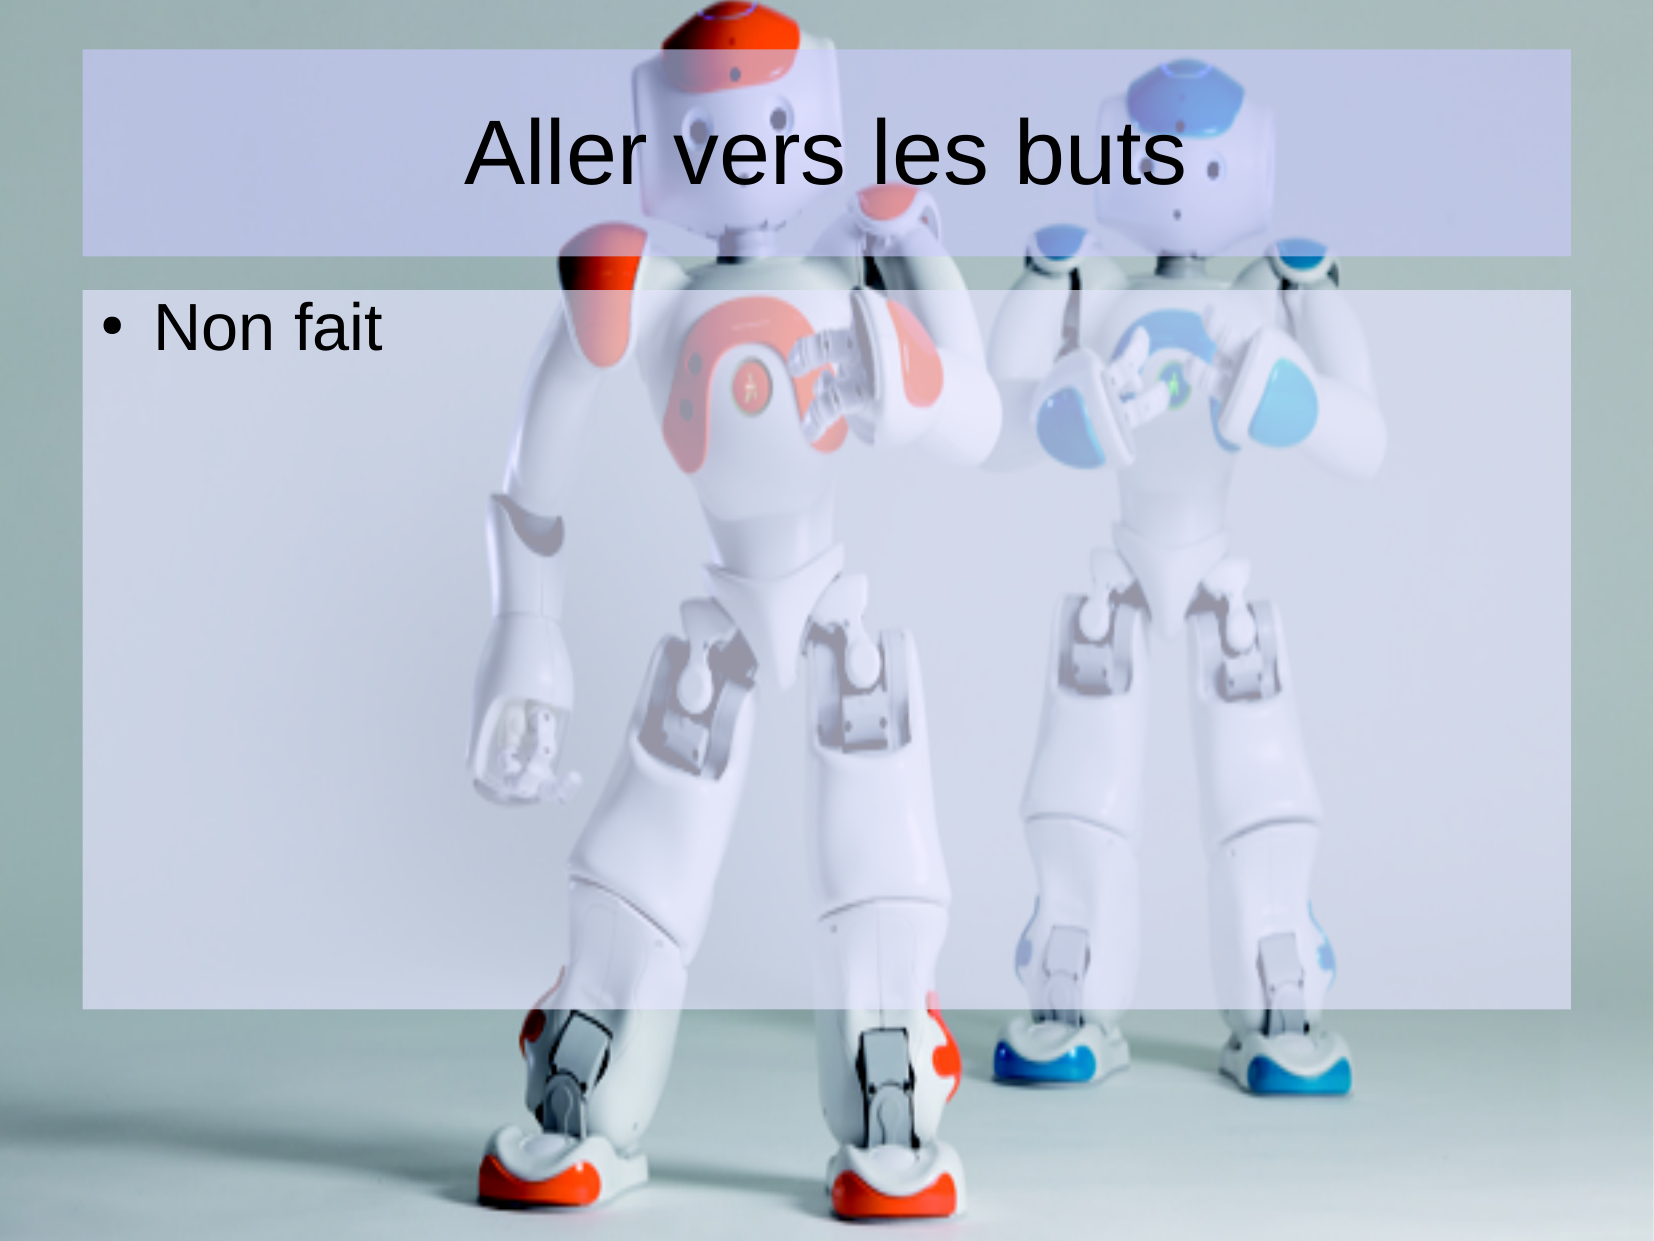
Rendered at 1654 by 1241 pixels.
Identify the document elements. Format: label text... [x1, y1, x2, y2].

list Non fait [82, 290, 1571, 1010]
title Aller vers les buts [82, 49, 1571, 257]
picture [0, 0, 1654, 1241]
